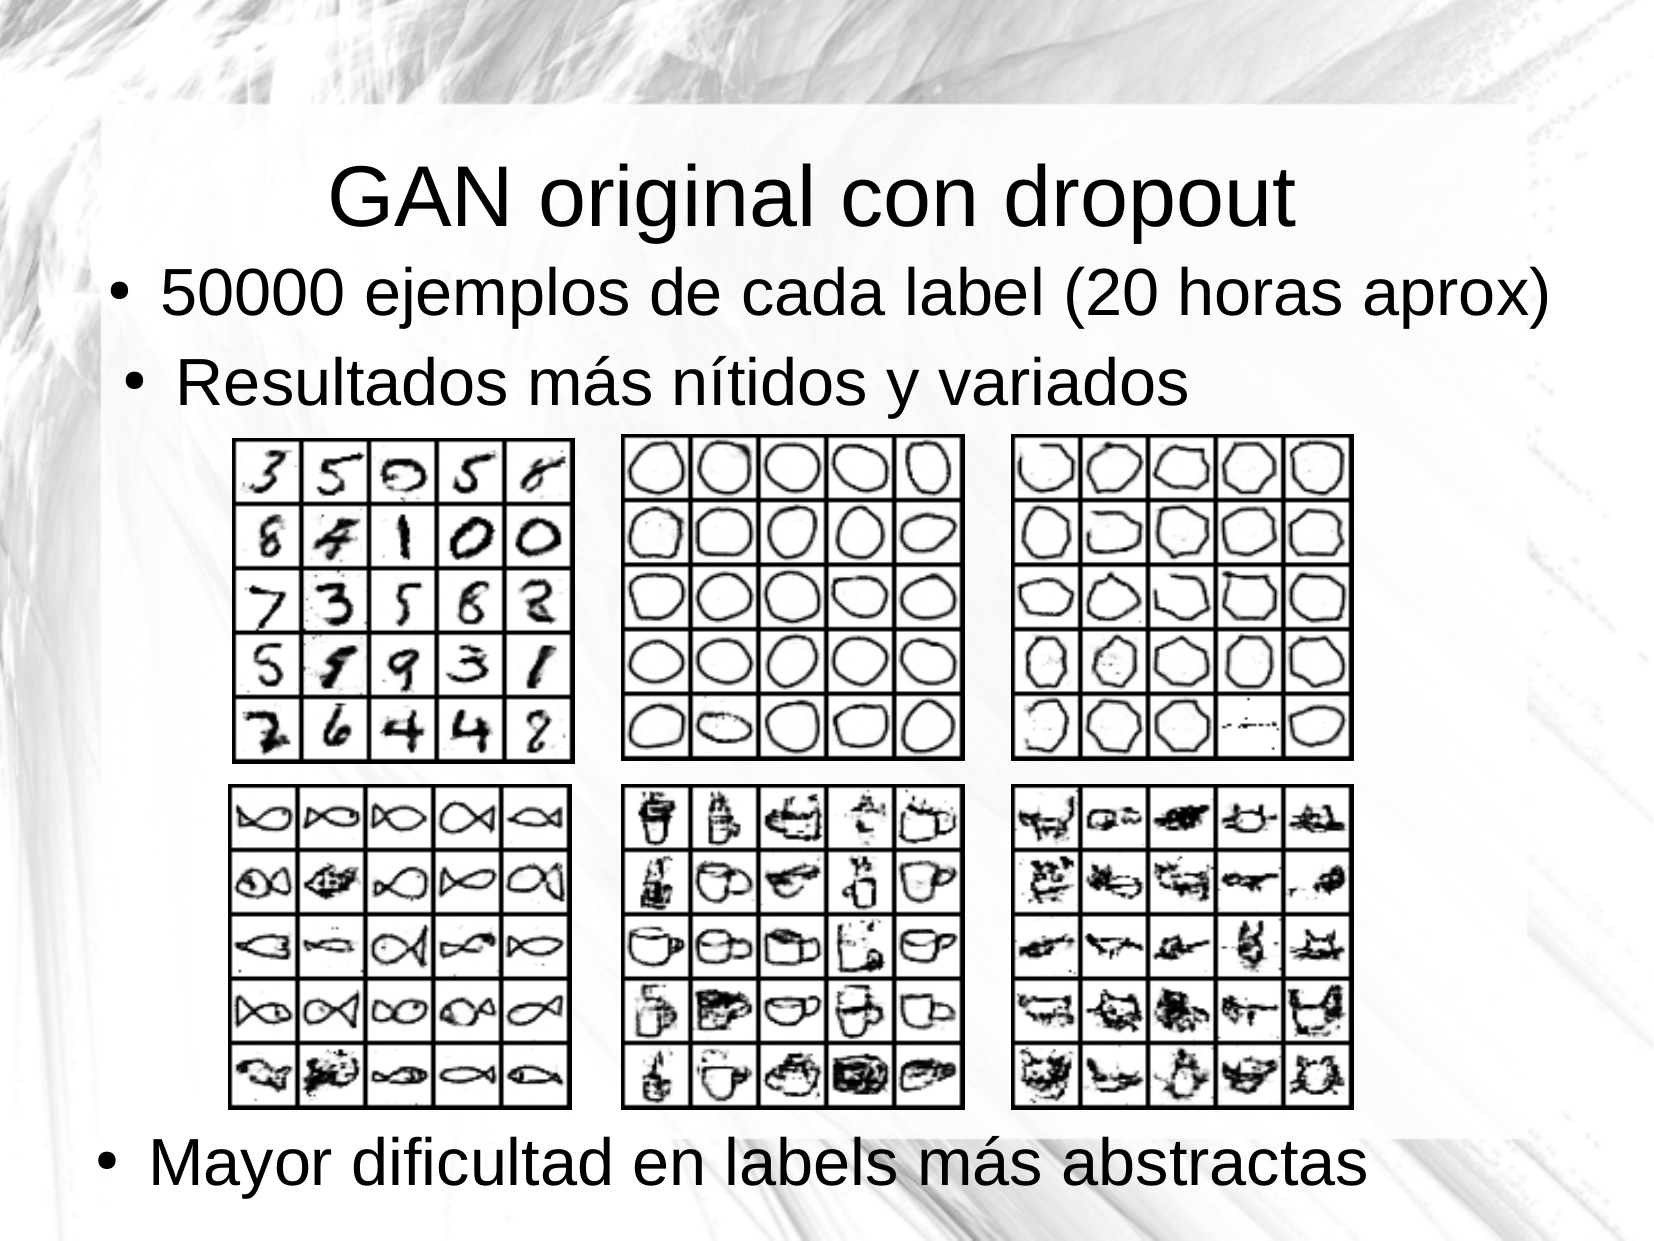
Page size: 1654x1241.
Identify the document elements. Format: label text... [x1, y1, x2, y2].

text_box Resultados más nítidos y variados [105, 345, 1221, 420]
list Mayor dificultad en labels más abstractas [77, 1125, 1531, 1241]
picture [0, 0, 1654, 1241]
title GAN original con dropout [118, 112, 1506, 255]
list 50000 ejemplos de cada label (20 horas aprox) [90, 255, 1592, 881]
